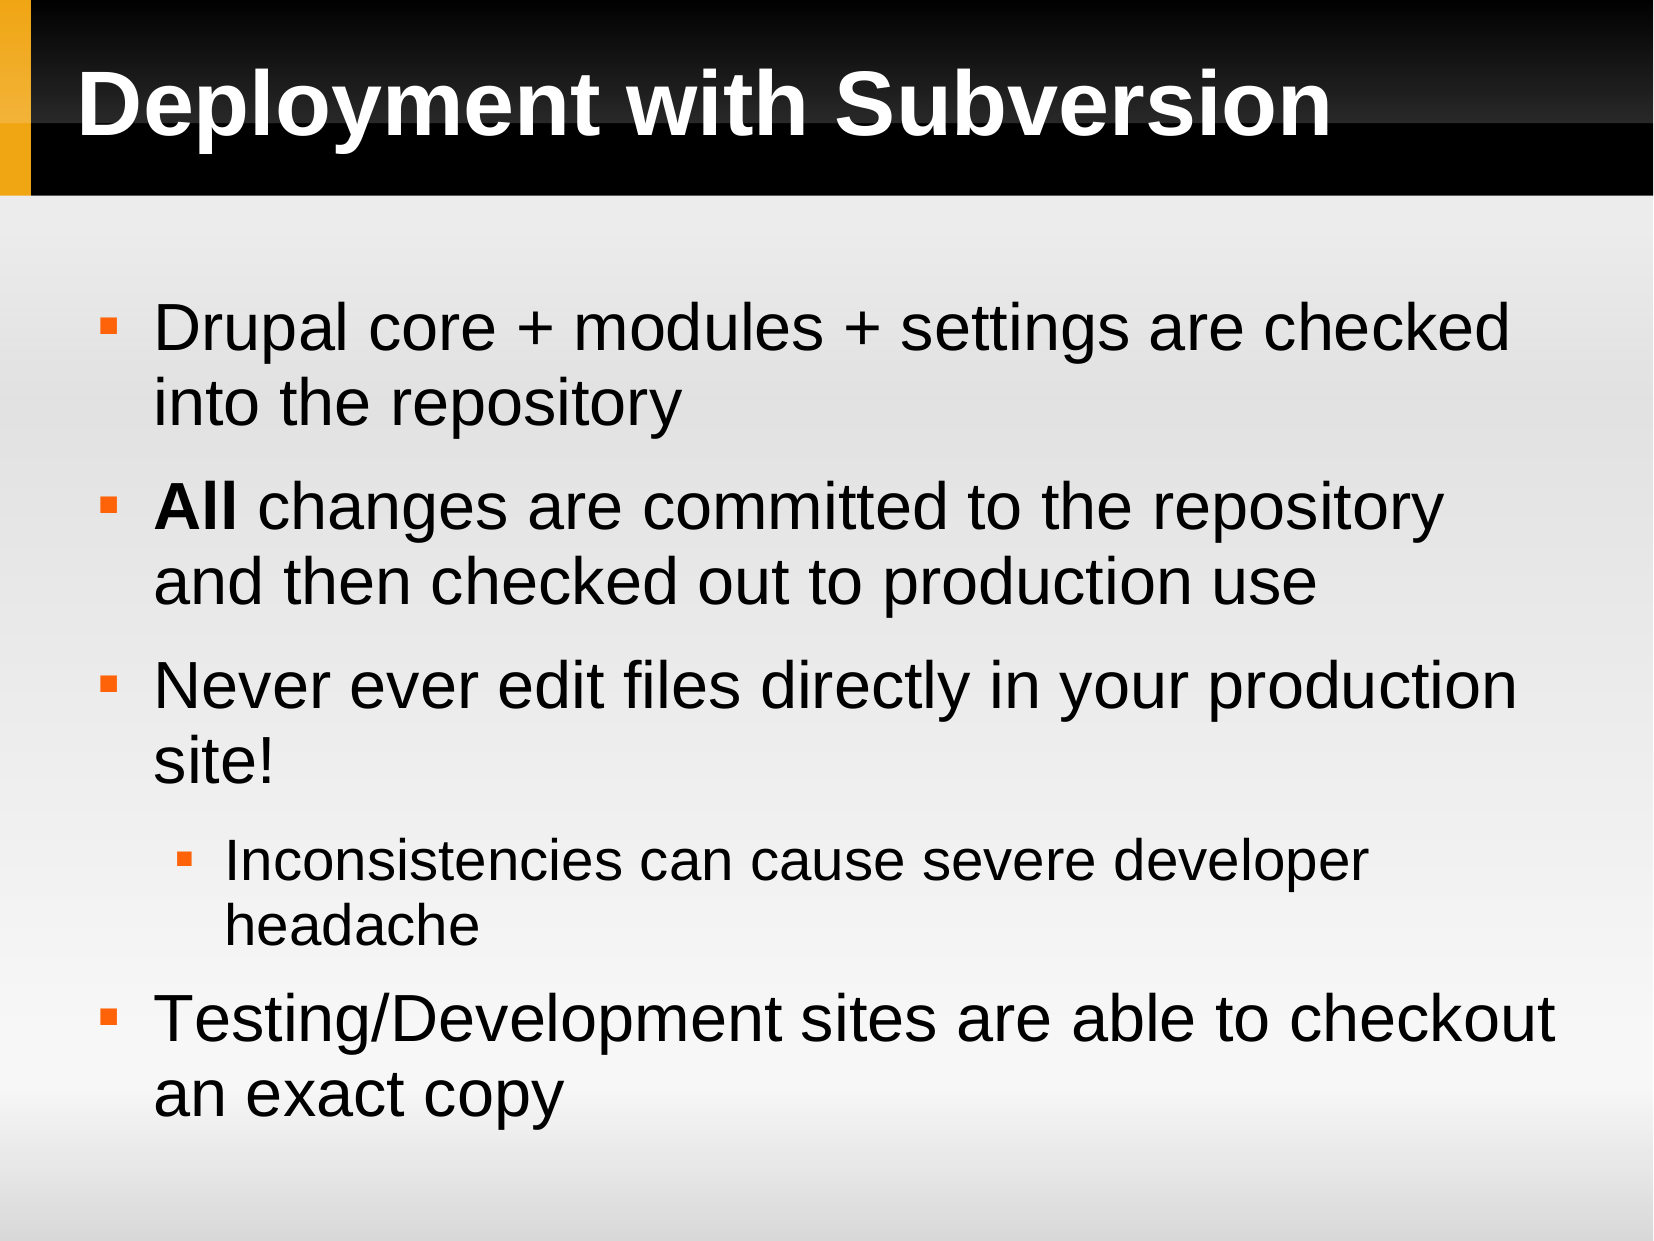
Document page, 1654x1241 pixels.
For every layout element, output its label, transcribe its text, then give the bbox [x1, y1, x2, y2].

picture [0, 0, 1654, 1241]
list Drupal core + modules + settings are checked into the repository All changes are committed to the repository and then checked out to production use Never ever edit files directly in your production site! Inconsistencies can cause severe developer headache Testing/Development sites are able to checkout an exact copy [82, 290, 1571, 1131]
title Deployment with Subversion [76, 7, 1565, 200]
